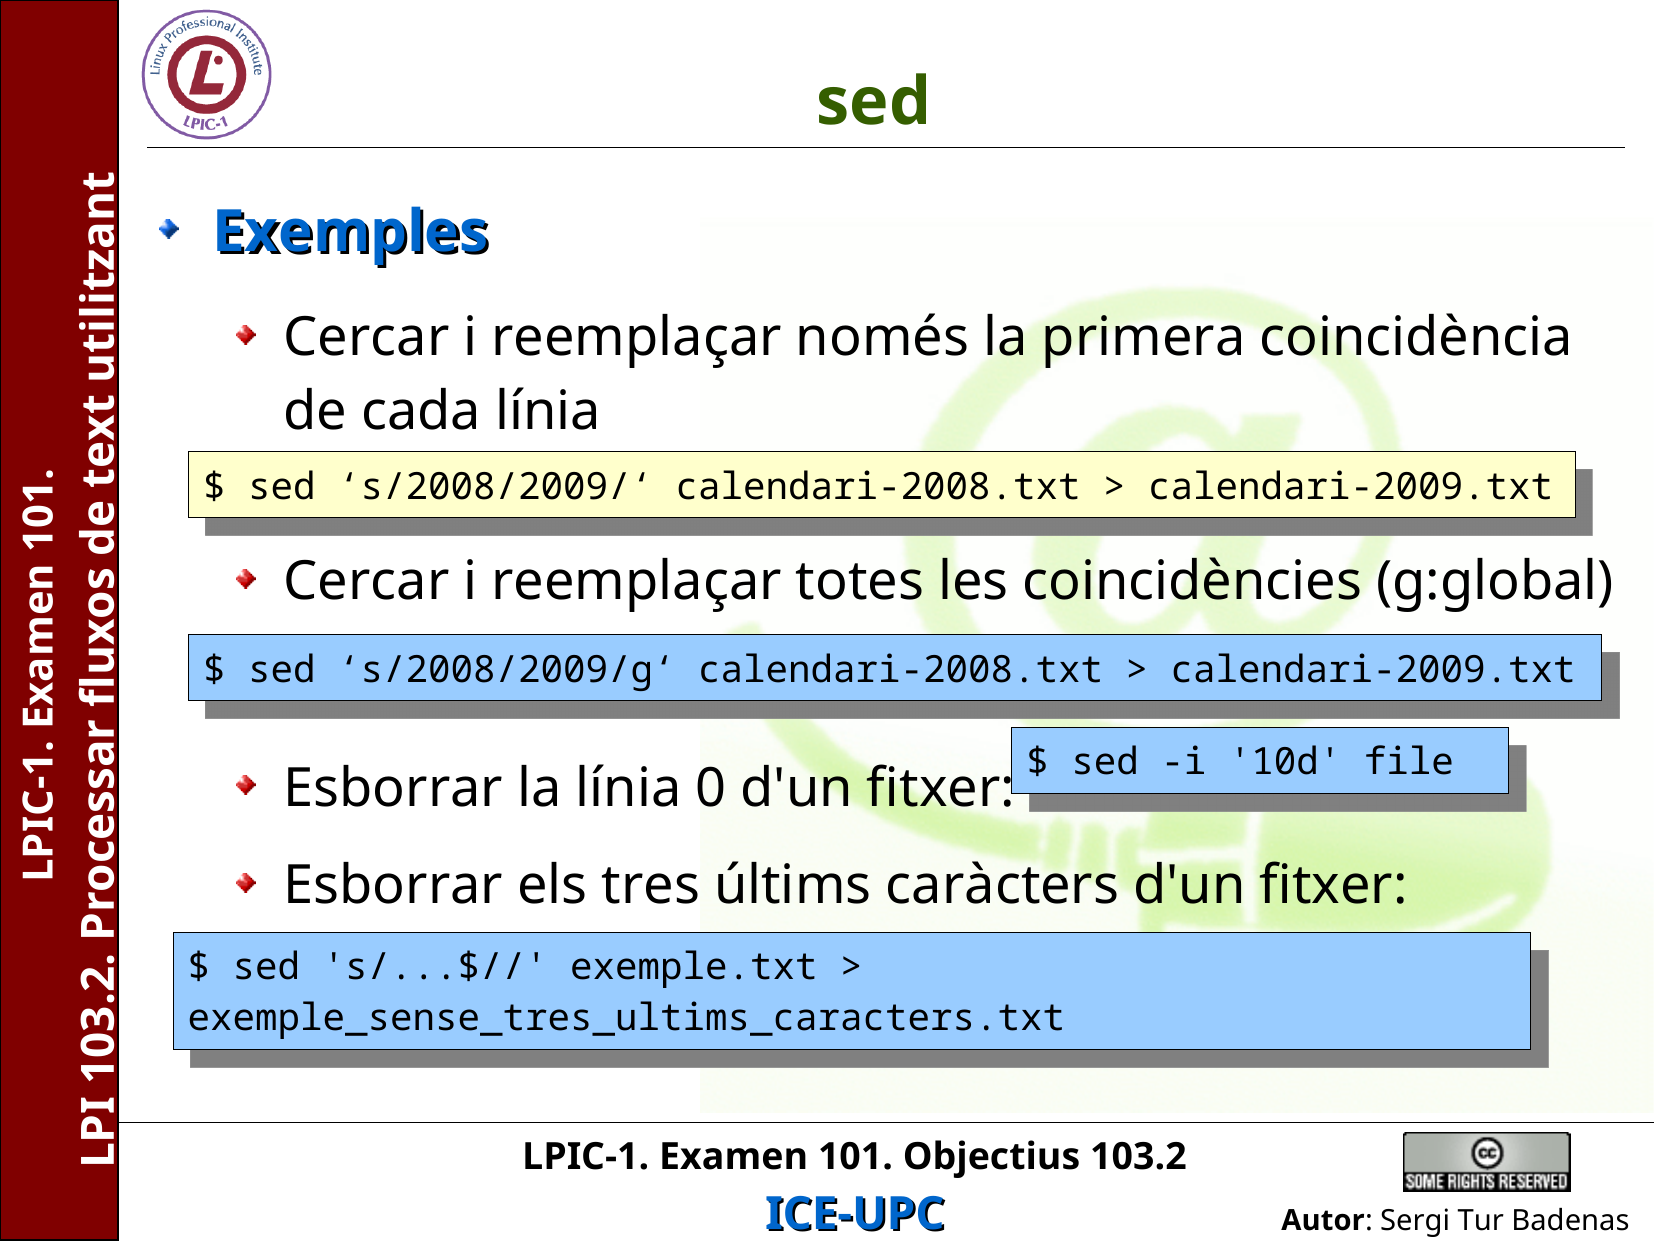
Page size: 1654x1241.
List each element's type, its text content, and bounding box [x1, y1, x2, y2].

picture [1403, 1132, 1571, 1192]
picture [135, 5, 277, 55]
text_box $ sed ‘s/2008/2009/‘ calendari-2008.txt > calendari-2009.txt [188, 451, 1576, 505]
picture [700, 217, 1654, 1113]
text_box $ sed 's/...$//' exemple.txt > exemple_sense_tres_ultims_caracters.txt [173, 932, 1531, 1023]
text_box $ sed ‘s/2008/2009/g‘ calendari-2008.txt > calendari-2009.txt [188, 634, 1602, 688]
text_box $ sed -i '10d' file [1011, 727, 1509, 780]
list Exemples Cercar i reemplaçar només la primera coincidència de cada línia Cercar i reemplaçar totes les coincidències (g:global) Esborrar la línia 0 d'un fitxer: Esborrar els tres últims caràcters d'un fitxer: [141, 189, 1630, 1025]
title sed [129, 55, 1619, 142]
